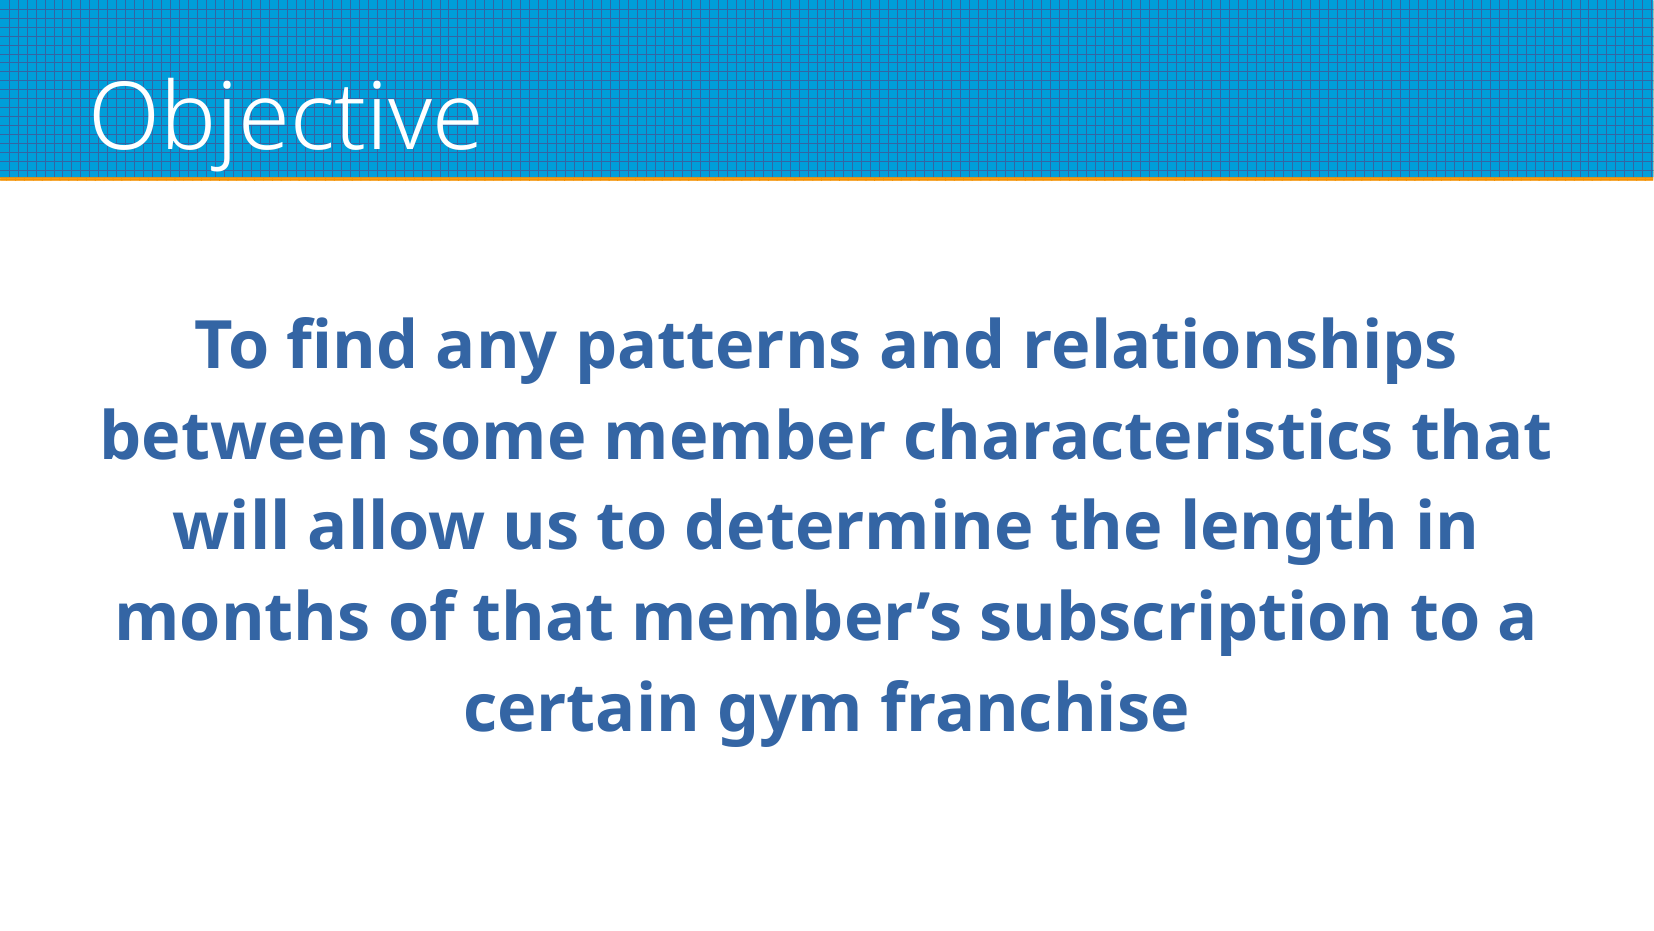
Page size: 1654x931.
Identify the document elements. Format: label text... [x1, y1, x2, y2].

title Objective [88, 14, 1565, 178]
subtitle To find any patterns and relationships between some member characteristics that will allow us to determine the length in months of that member’s subscription to a certain gym franchise [88, 236, 1565, 813]
